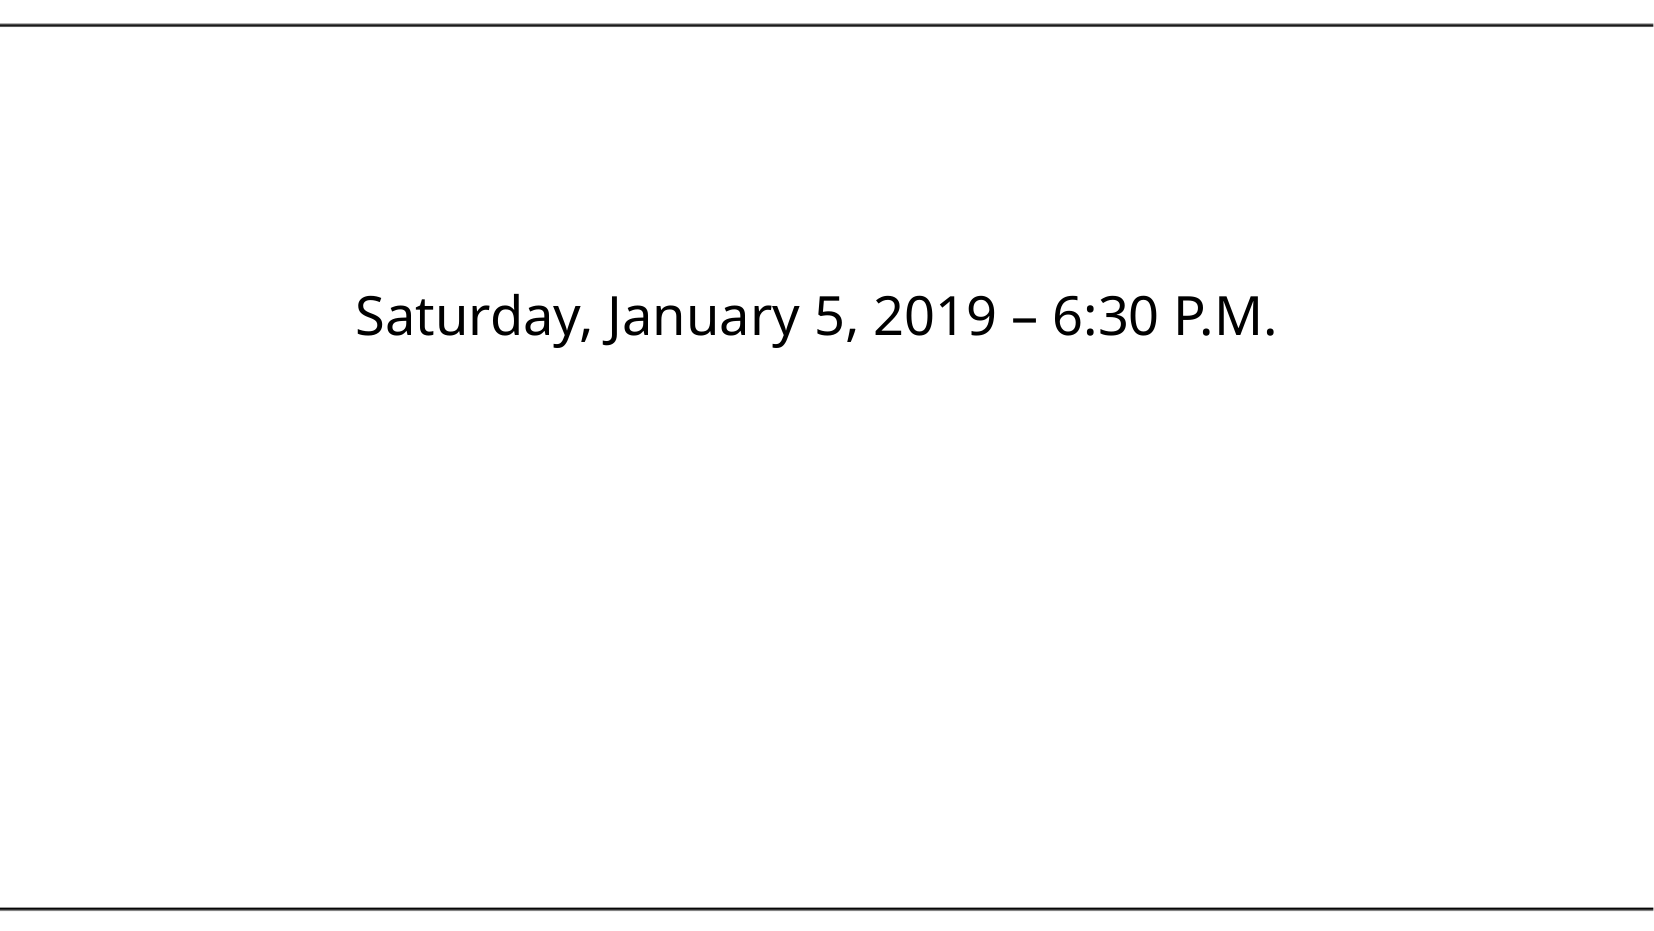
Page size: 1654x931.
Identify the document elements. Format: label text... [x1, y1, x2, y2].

picture [0, 2, 1654, 931]
text_box Saturday, January 5, 2019 – 6:30 P.M. [255, 270, 1381, 357]
